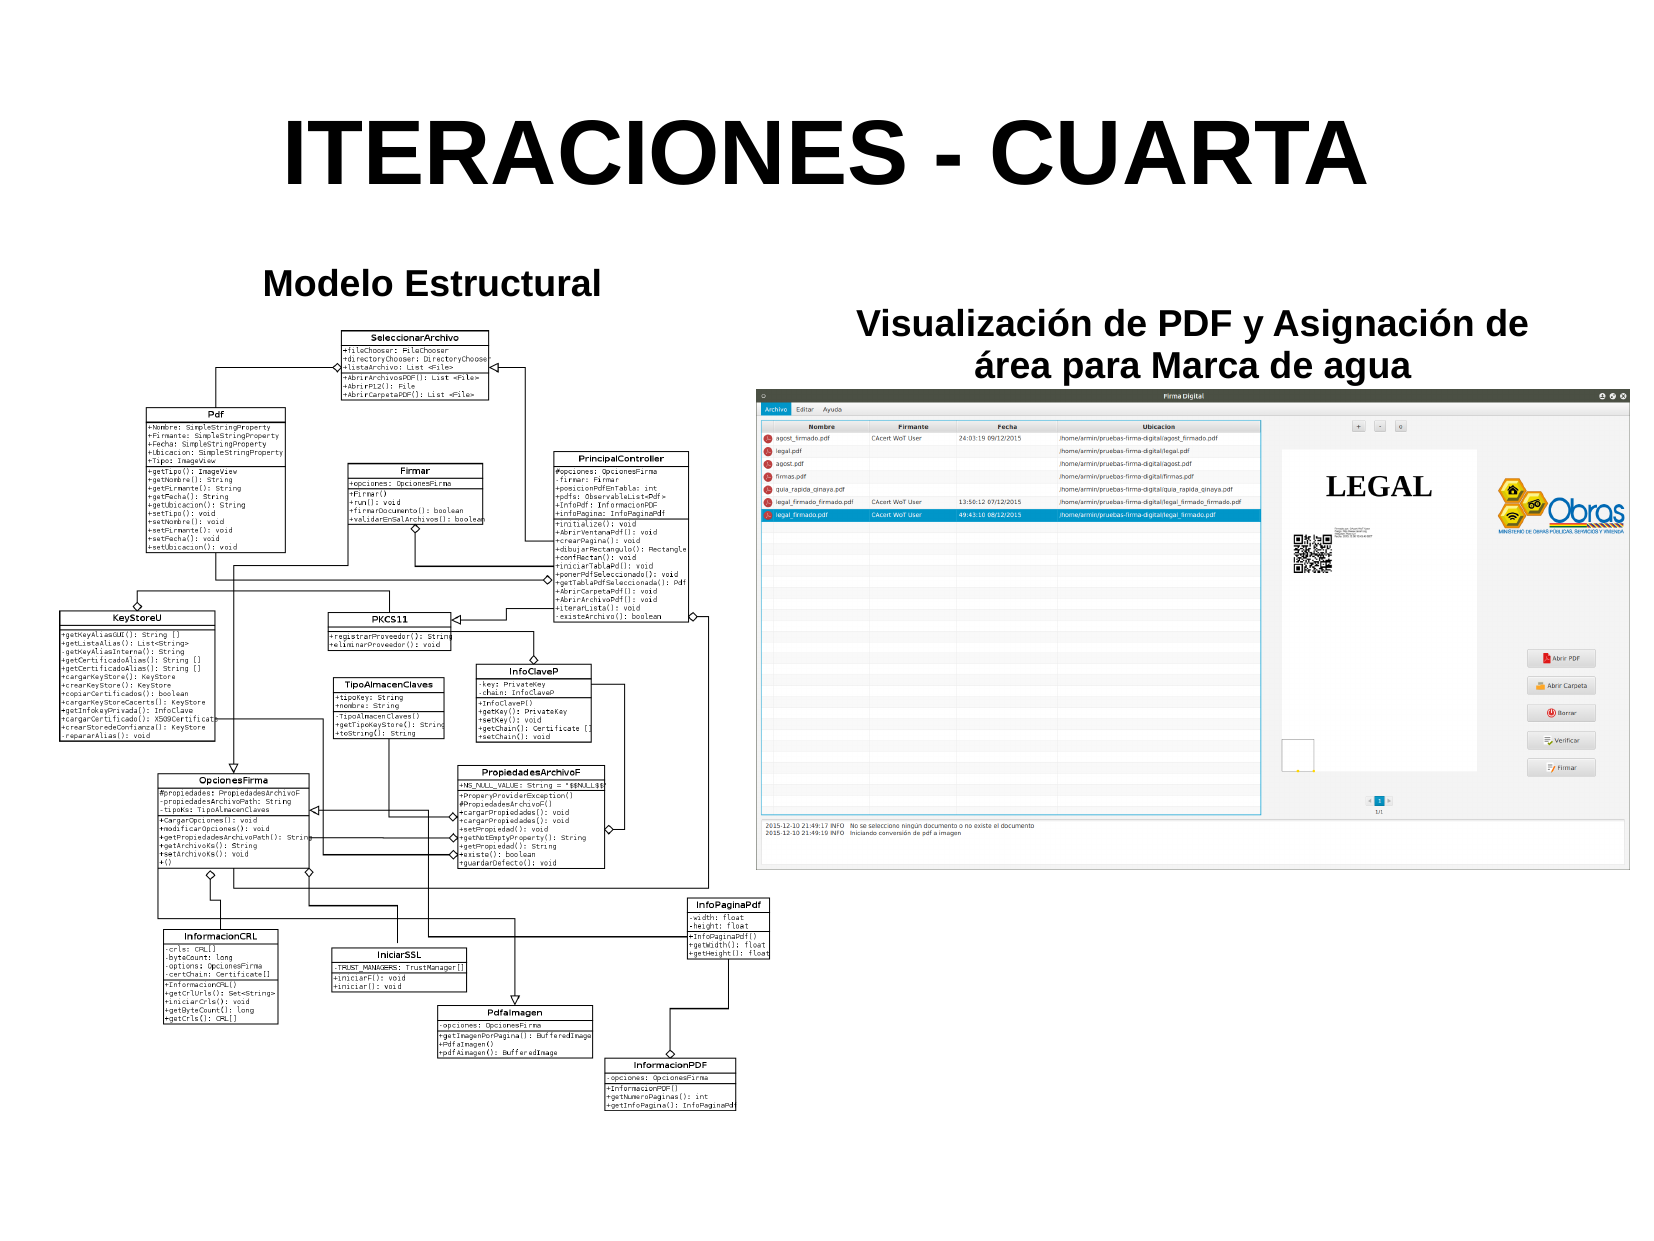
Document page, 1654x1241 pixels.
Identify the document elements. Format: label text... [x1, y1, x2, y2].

picture [59, 330, 1630, 1111]
text_box Visualización de PDF y Asignación de área para Marca de agua [803, 295, 1583, 437]
text_box Modelo Estructural [248, 255, 626, 355]
title ITERACIONES - CUARTA [82, 49, 1571, 257]
